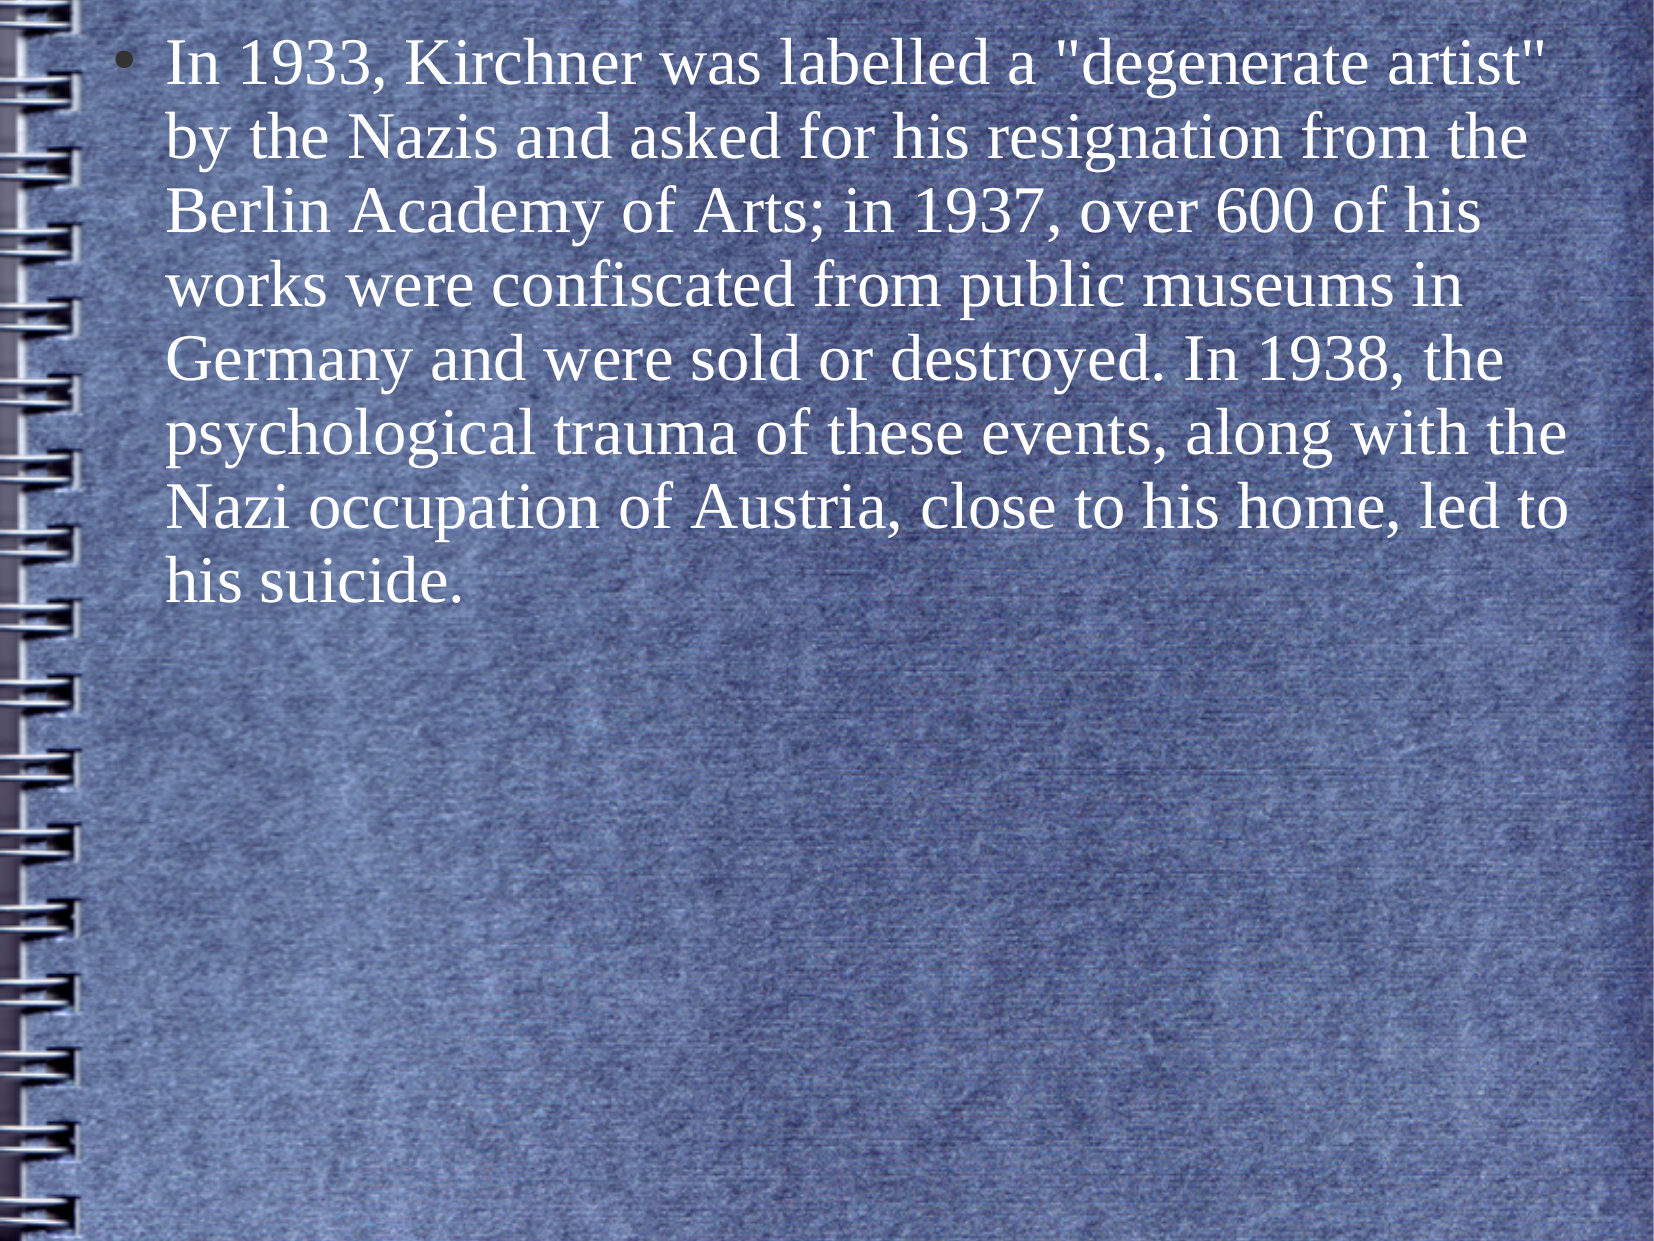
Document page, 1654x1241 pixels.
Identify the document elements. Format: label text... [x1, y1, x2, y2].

list In 1933, Kirchner was labelled a "degenerate artist" by the Nazis and asked for his resignation from the Berlin Academy of Arts; in 1937, over 600 of his works were confiscated from public museums in Germany and were sold or destroyed. In 1938, the psychological trauma of these events, along with the Nazi occupation of Austria, close to his home, led to his suicide. [94, 24, 1583, 745]
picture [0, 0, 1654, 1241]
